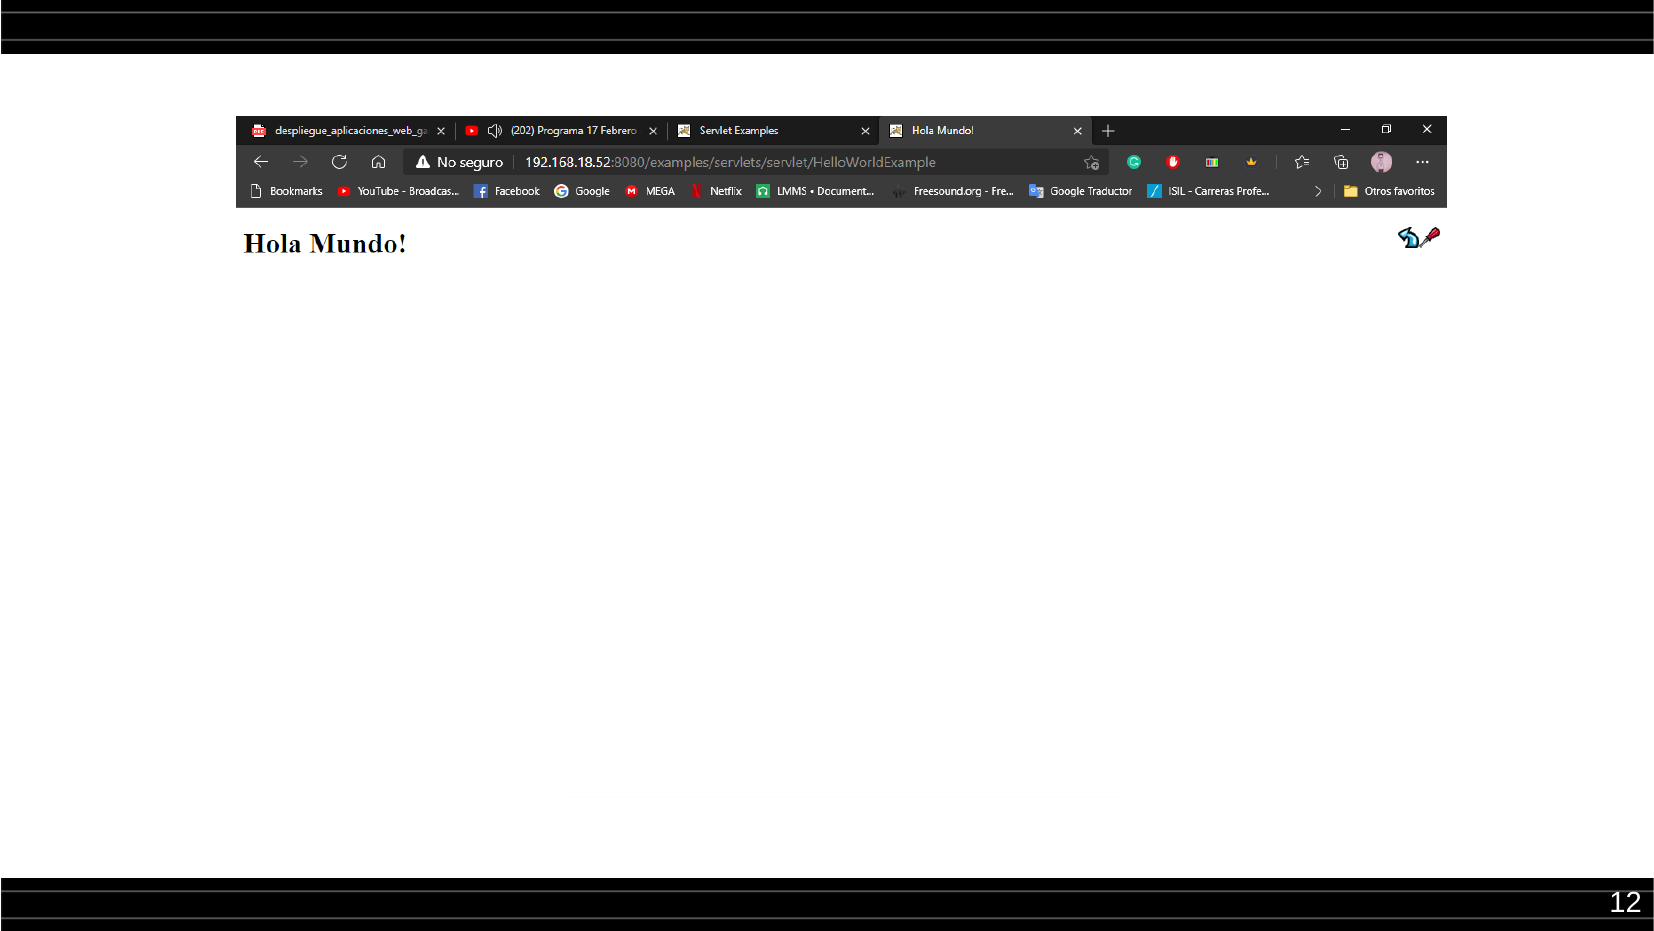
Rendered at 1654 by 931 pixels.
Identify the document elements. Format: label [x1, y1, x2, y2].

picture [1, 878, 1654, 931]
picture [1, 0, 1654, 54]
picture [236, 116, 1447, 798]
